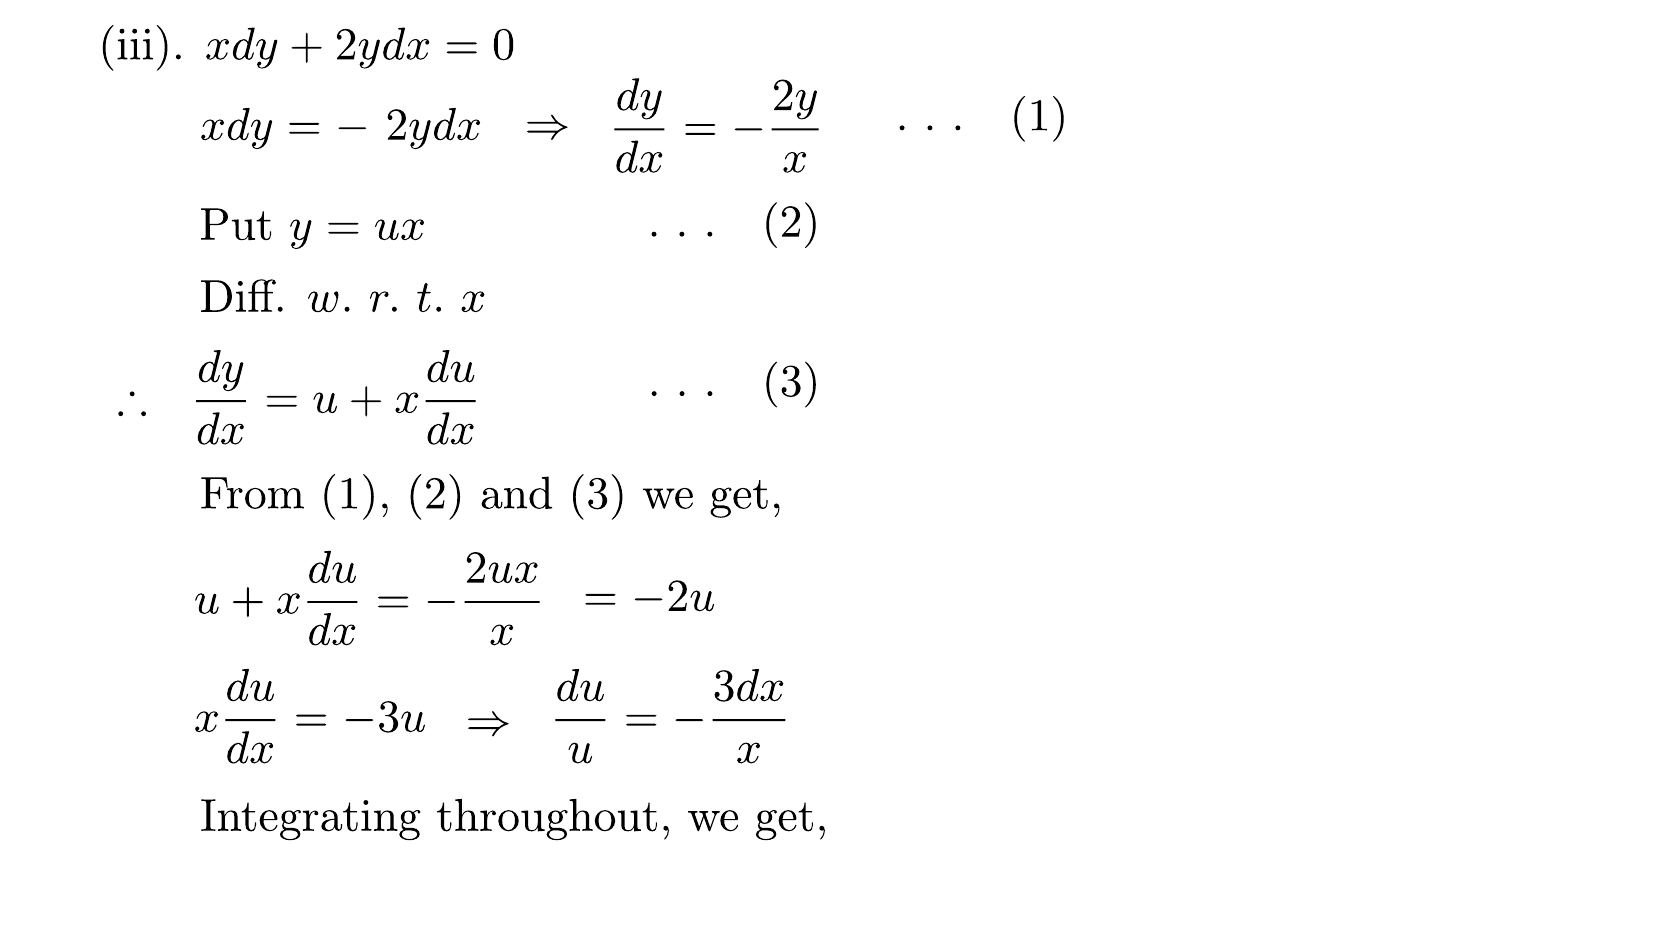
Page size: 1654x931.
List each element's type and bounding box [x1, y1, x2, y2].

text_box [195, 550, 540, 646]
text_box [118, 350, 476, 445]
text_box [201, 208, 425, 250]
text_box [555, 668, 786, 764]
text_box [201, 107, 481, 150]
text_box [897, 95, 1064, 142]
text_box [649, 202, 816, 248]
text_box [201, 798, 825, 841]
text_box [584, 580, 715, 612]
text_box [201, 474, 780, 520]
text_box [650, 361, 816, 408]
text_box [467, 711, 509, 737]
subtitle [47, 28, 1623, 896]
text_box [100, 24, 514, 71]
text_box [201, 279, 485, 313]
text_box [526, 114, 568, 140]
text_box [195, 668, 425, 764]
text_box [614, 78, 819, 173]
